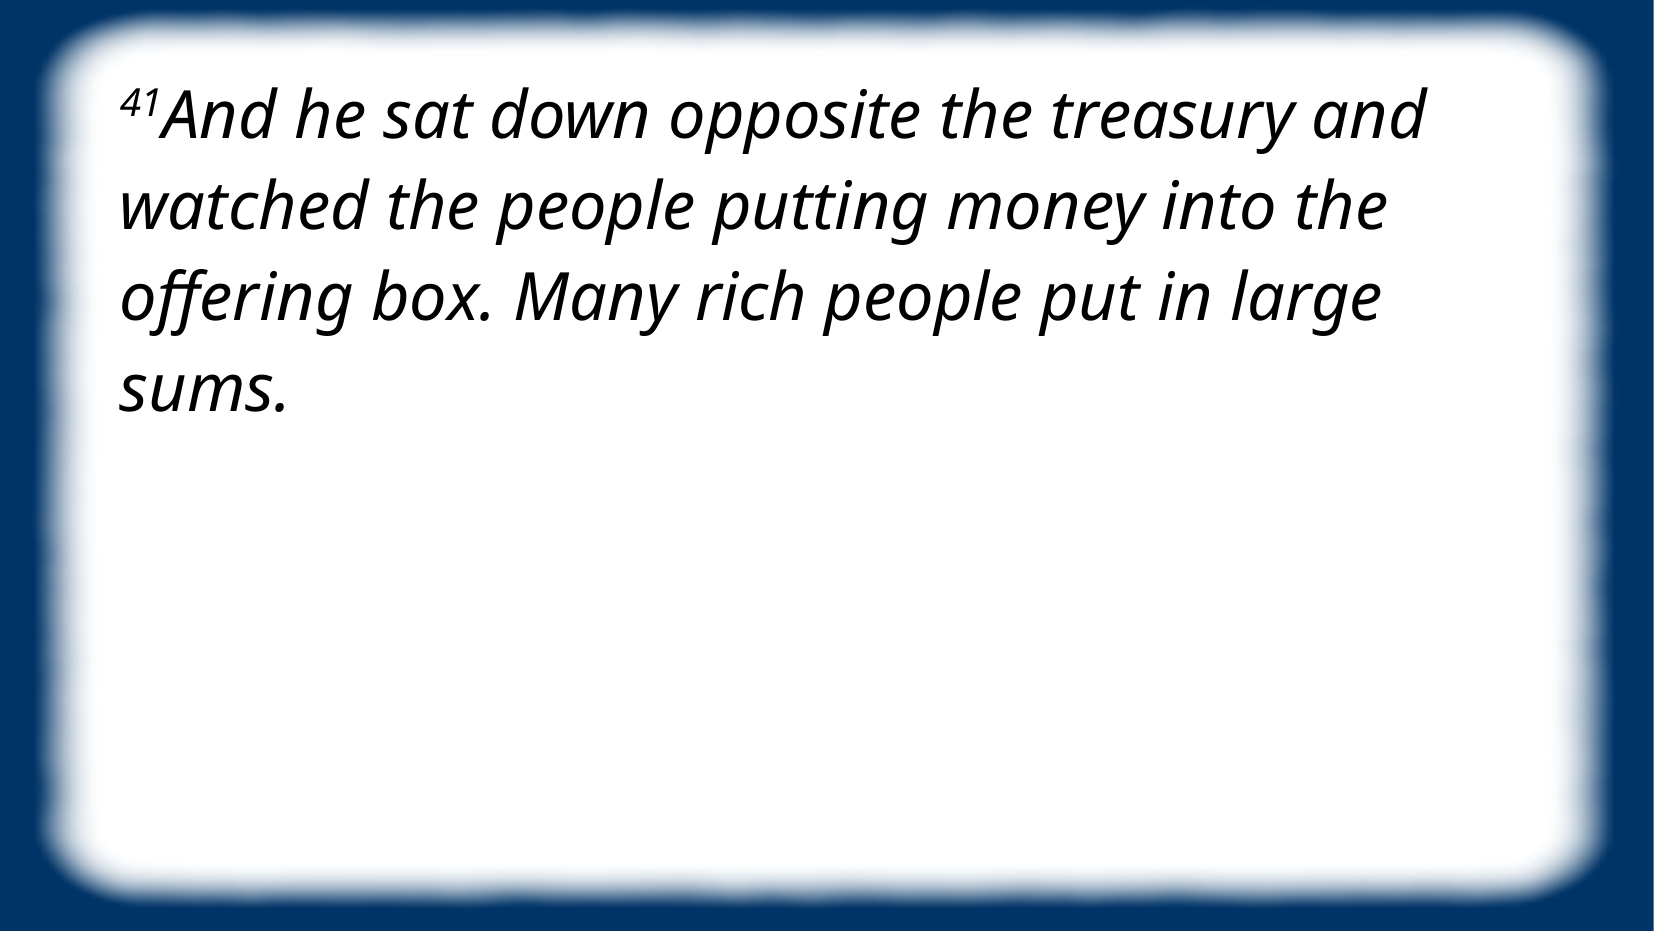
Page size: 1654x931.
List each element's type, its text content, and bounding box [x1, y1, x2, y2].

picture [0, 0, 1654, 931]
text_box 41And he sat down opposite the treasury and watched the people putting money into the offering box. Many rich people put in large sums. [105, 60, 1546, 430]
